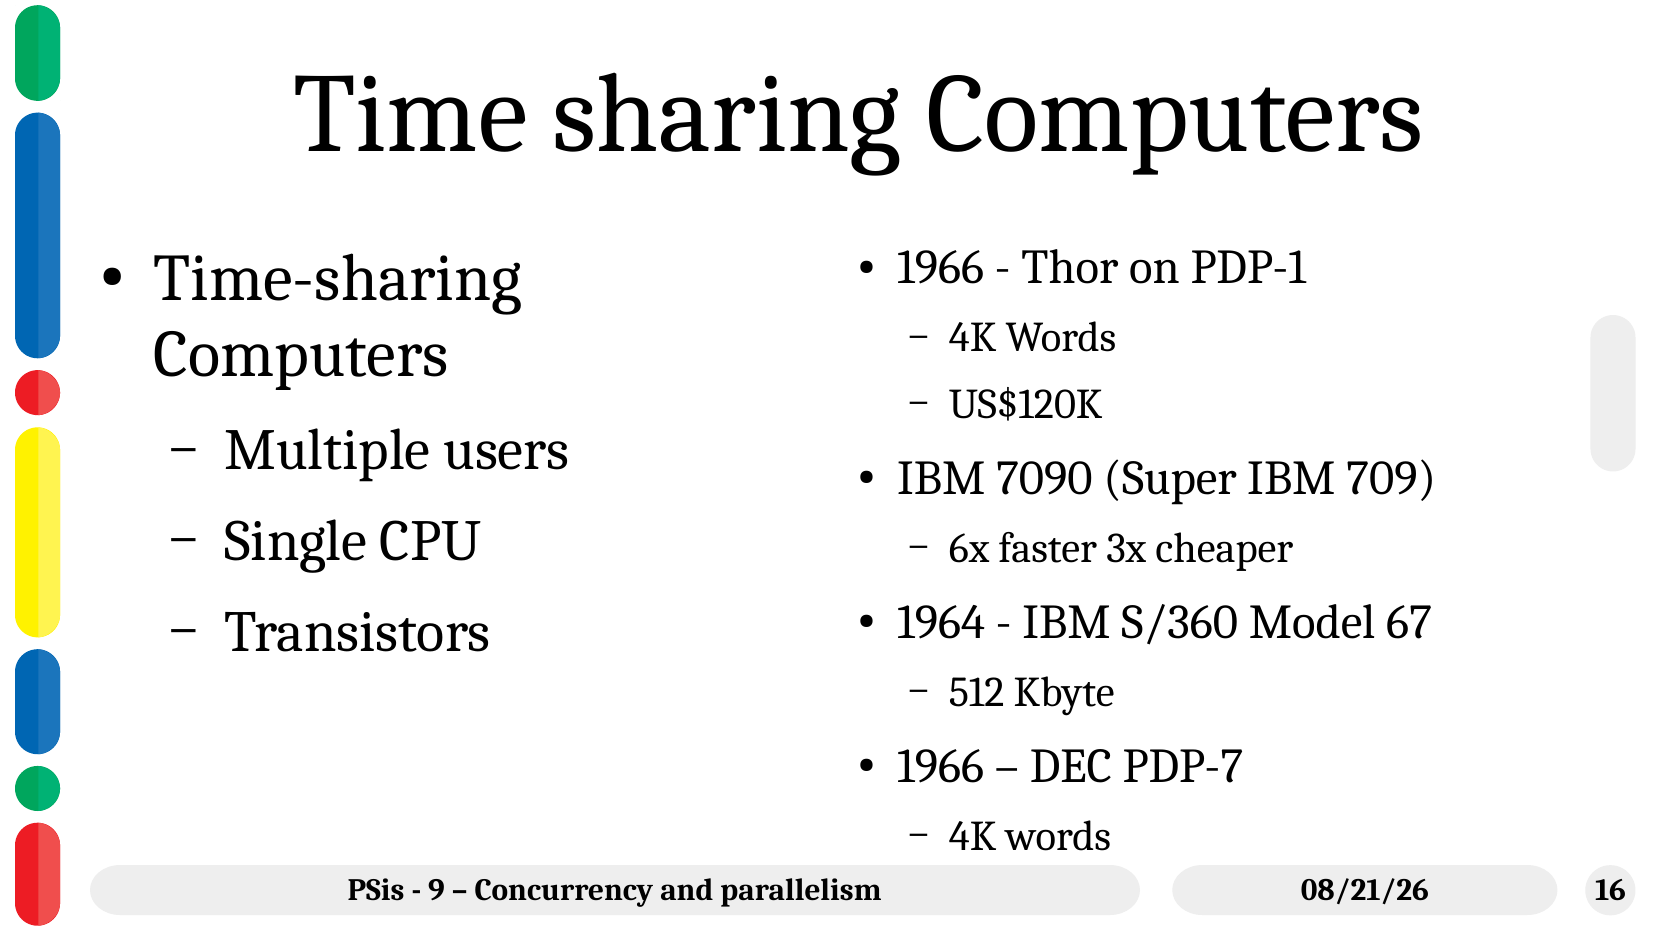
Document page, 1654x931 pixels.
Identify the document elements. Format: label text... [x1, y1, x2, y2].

list 1966 - Thor on PDP-1 4K Words US$120K IBM 7090 (Super IBM 709) 6x faster 3x cheaper 1964 - IBM S/360 Model 67 512 Kbyte 1966 – DEC PDP-7 4K words [845, 240, 1572, 866]
list Time-sharing Computers Multiple users Single CPU Transistors [82, 240, 809, 866]
title Time sharing Computers [82, 37, 1636, 193]
